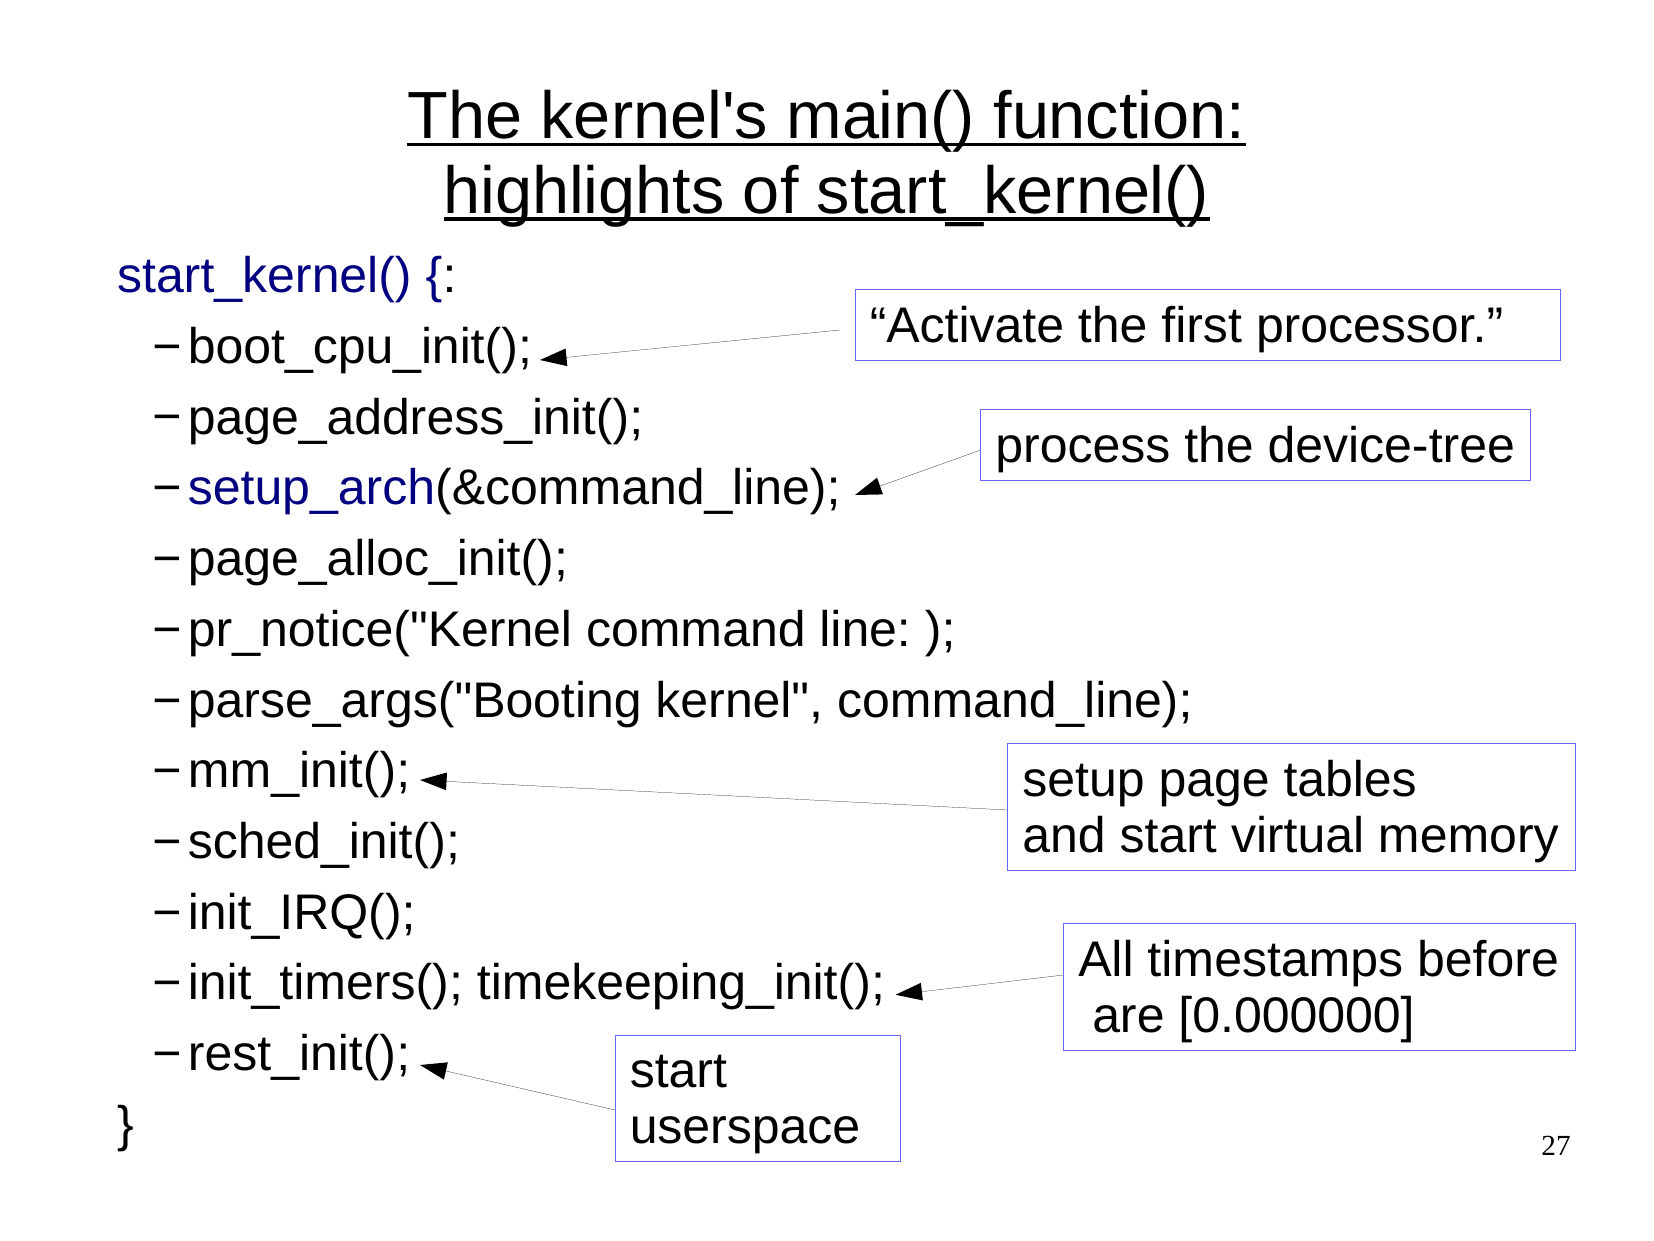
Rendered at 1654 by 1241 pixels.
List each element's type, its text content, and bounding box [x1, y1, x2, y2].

text_box setup page tables and start virtual memory [1007, 743, 1576, 871]
text_box “Activate the first processor.” [855, 289, 1561, 361]
text_box process the device-tree [980, 409, 1531, 481]
text_box start_kernel() {: boot_cpu_init(); page_address_init(); setup_arch(&command_line); page_alloc_init(); pr_notice("Kernel command line: ); parse_args("Booting kernel", command_line); mm_init(); sched_init(); init_IRQ(); init_timers(); timekeeping_init(); rest_init(); } [102, 240, 1209, 1160]
text_box start userspace [615, 1035, 901, 1162]
title The kernel's main() function: highlights of start_kernel() [82, 49, 1571, 257]
text_box All timestamps before are [0.000000] [1063, 923, 1576, 1051]
